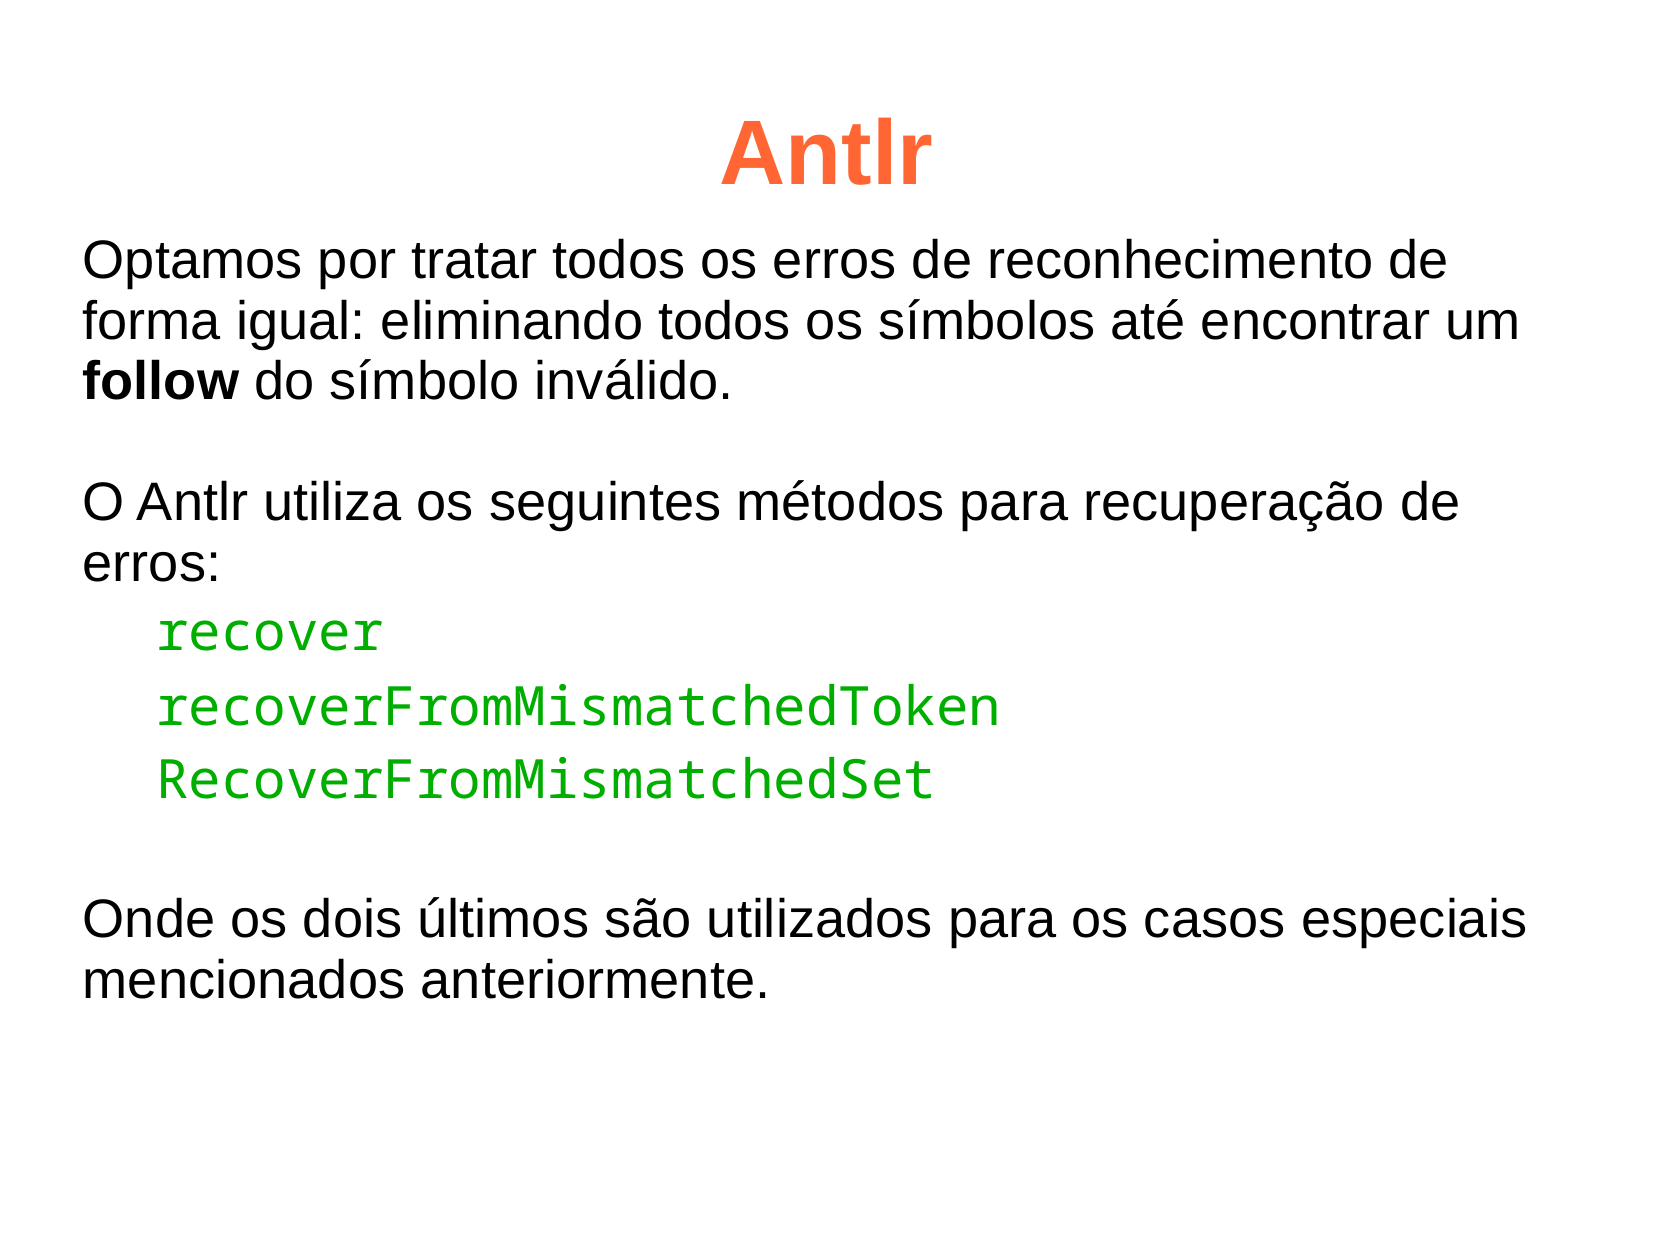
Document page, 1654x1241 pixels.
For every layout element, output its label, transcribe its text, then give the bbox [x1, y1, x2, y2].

title Antlr [92, 244, 114, 251]
subtitle Optamos por tratar todos os erros de reconhecimento de forma igual: eliminando todos os símbolos até encontrar um follow do símbolo inválido. O Antlr utiliza os seguintes métodos para recuperação de erros: recover recoverFromMismatchedToken RecoverFromMismatchedSet Onde os dois últimos são utilizados para os casos especiais mencionados anteriormente. [82, 251, 1538, 1049]
title Antlr [82, 49, 1571, 257]
